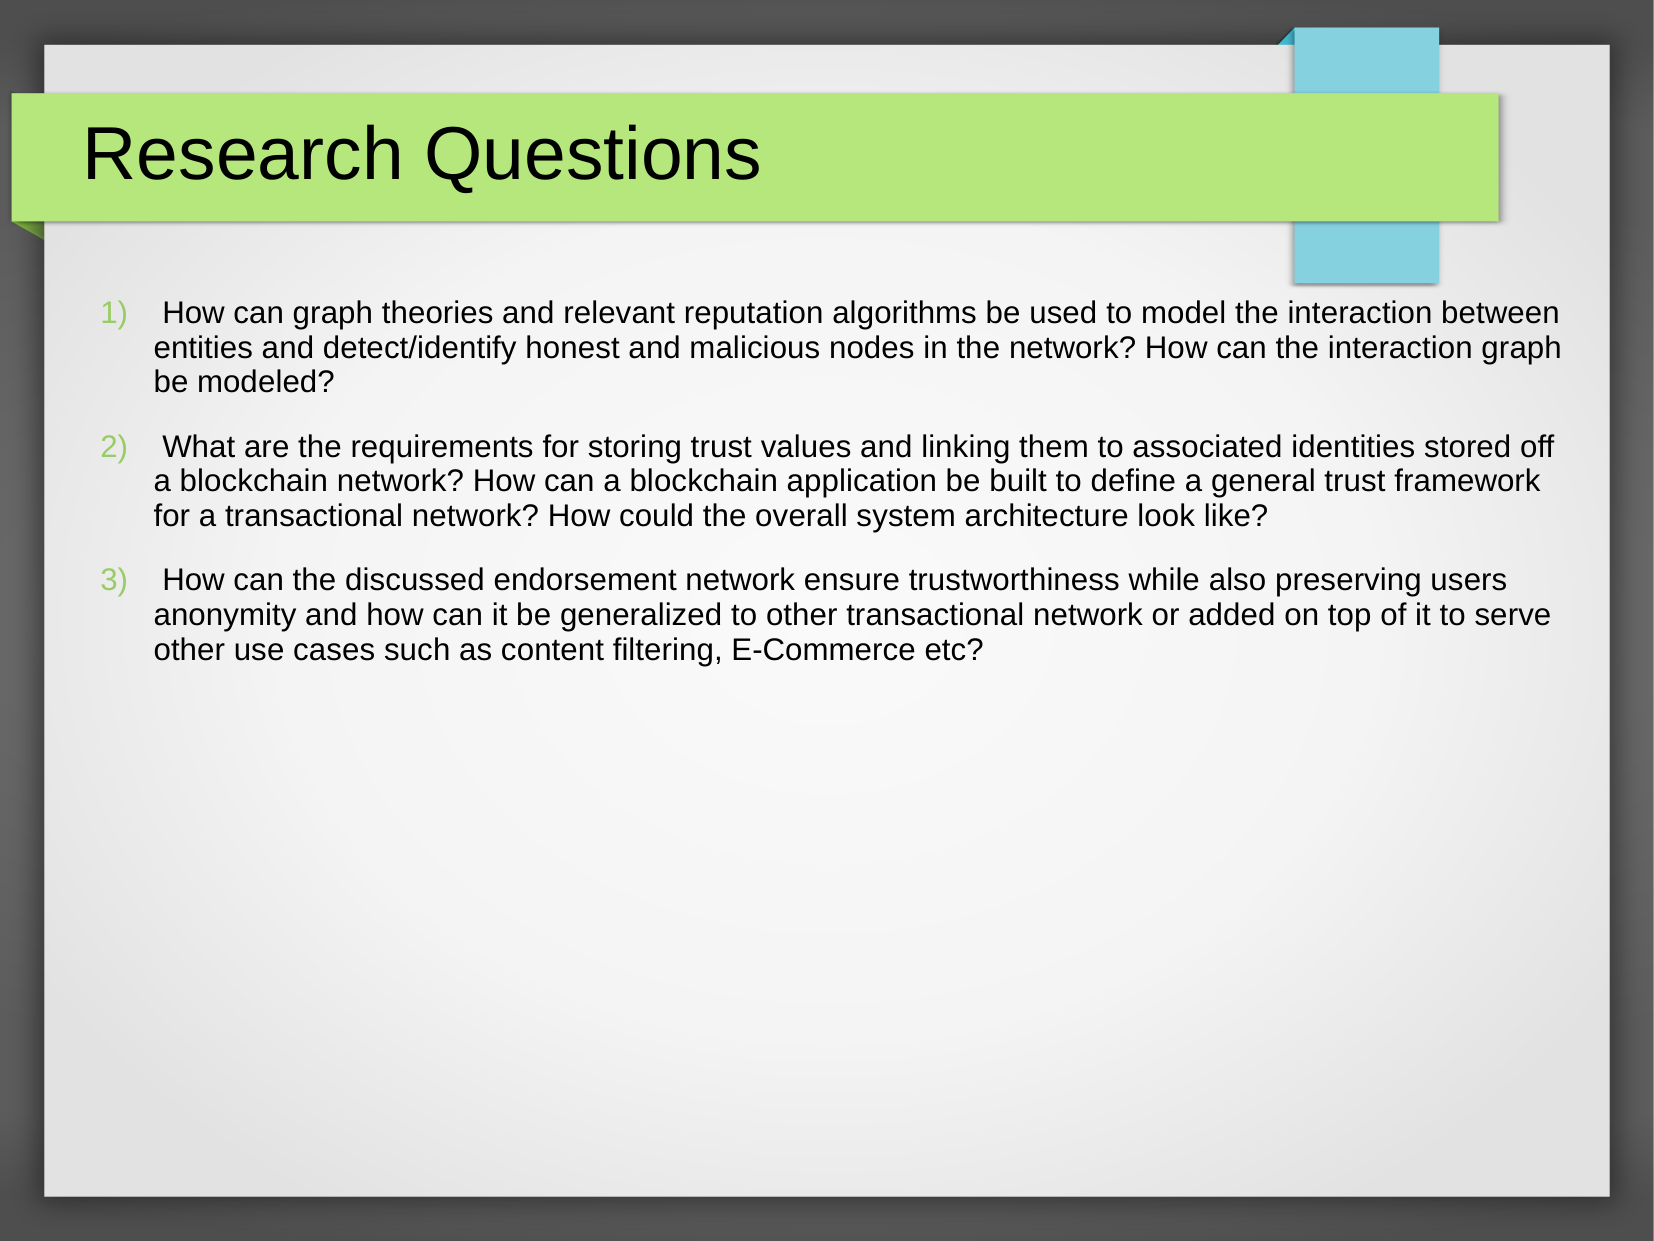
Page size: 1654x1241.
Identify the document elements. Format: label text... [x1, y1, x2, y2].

list How can graph theories and relevant reputation algorithms be used to model the interaction between entities and detect/identify honest and malicious nodes in the network? How can the interaction graph be modeled? What are the requirements for storing trust values and linking them to associated identities stored off a blockchain network? How can a blockchain application be built to define a general trust framework for a transactional network? How could the overall system architecture look like? How can the discussed endorsement network ensure trustworthiness while also preserving users anonymity and how can it be generalized to other transactional network or added on top of it to serve other use cases such as content filtering, E-Commerce etc? [82, 295, 1571, 1015]
picture [0, 0, 1654, 1241]
title Research Questions [82, 94, 1264, 213]
